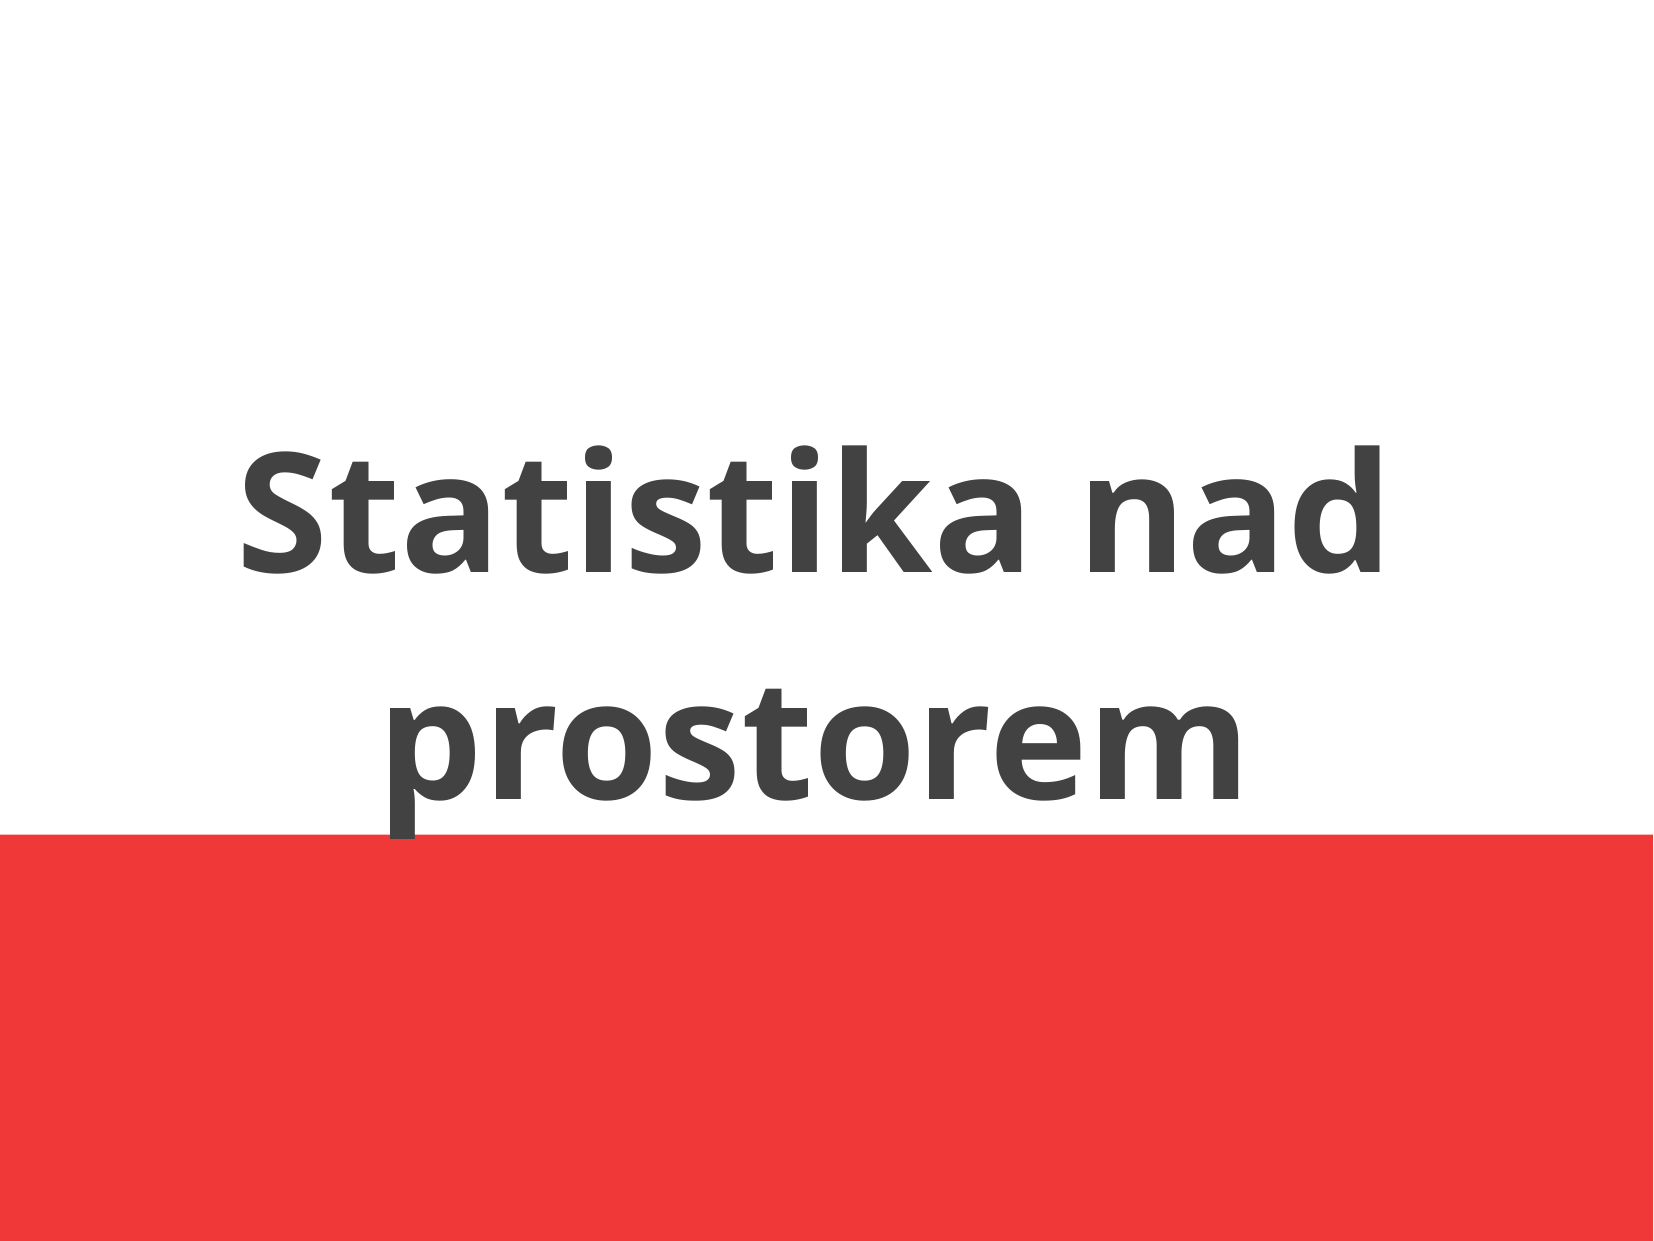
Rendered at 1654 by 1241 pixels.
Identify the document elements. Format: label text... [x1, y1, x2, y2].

title Statistika nad prostorem [70, 425, 1559, 817]
